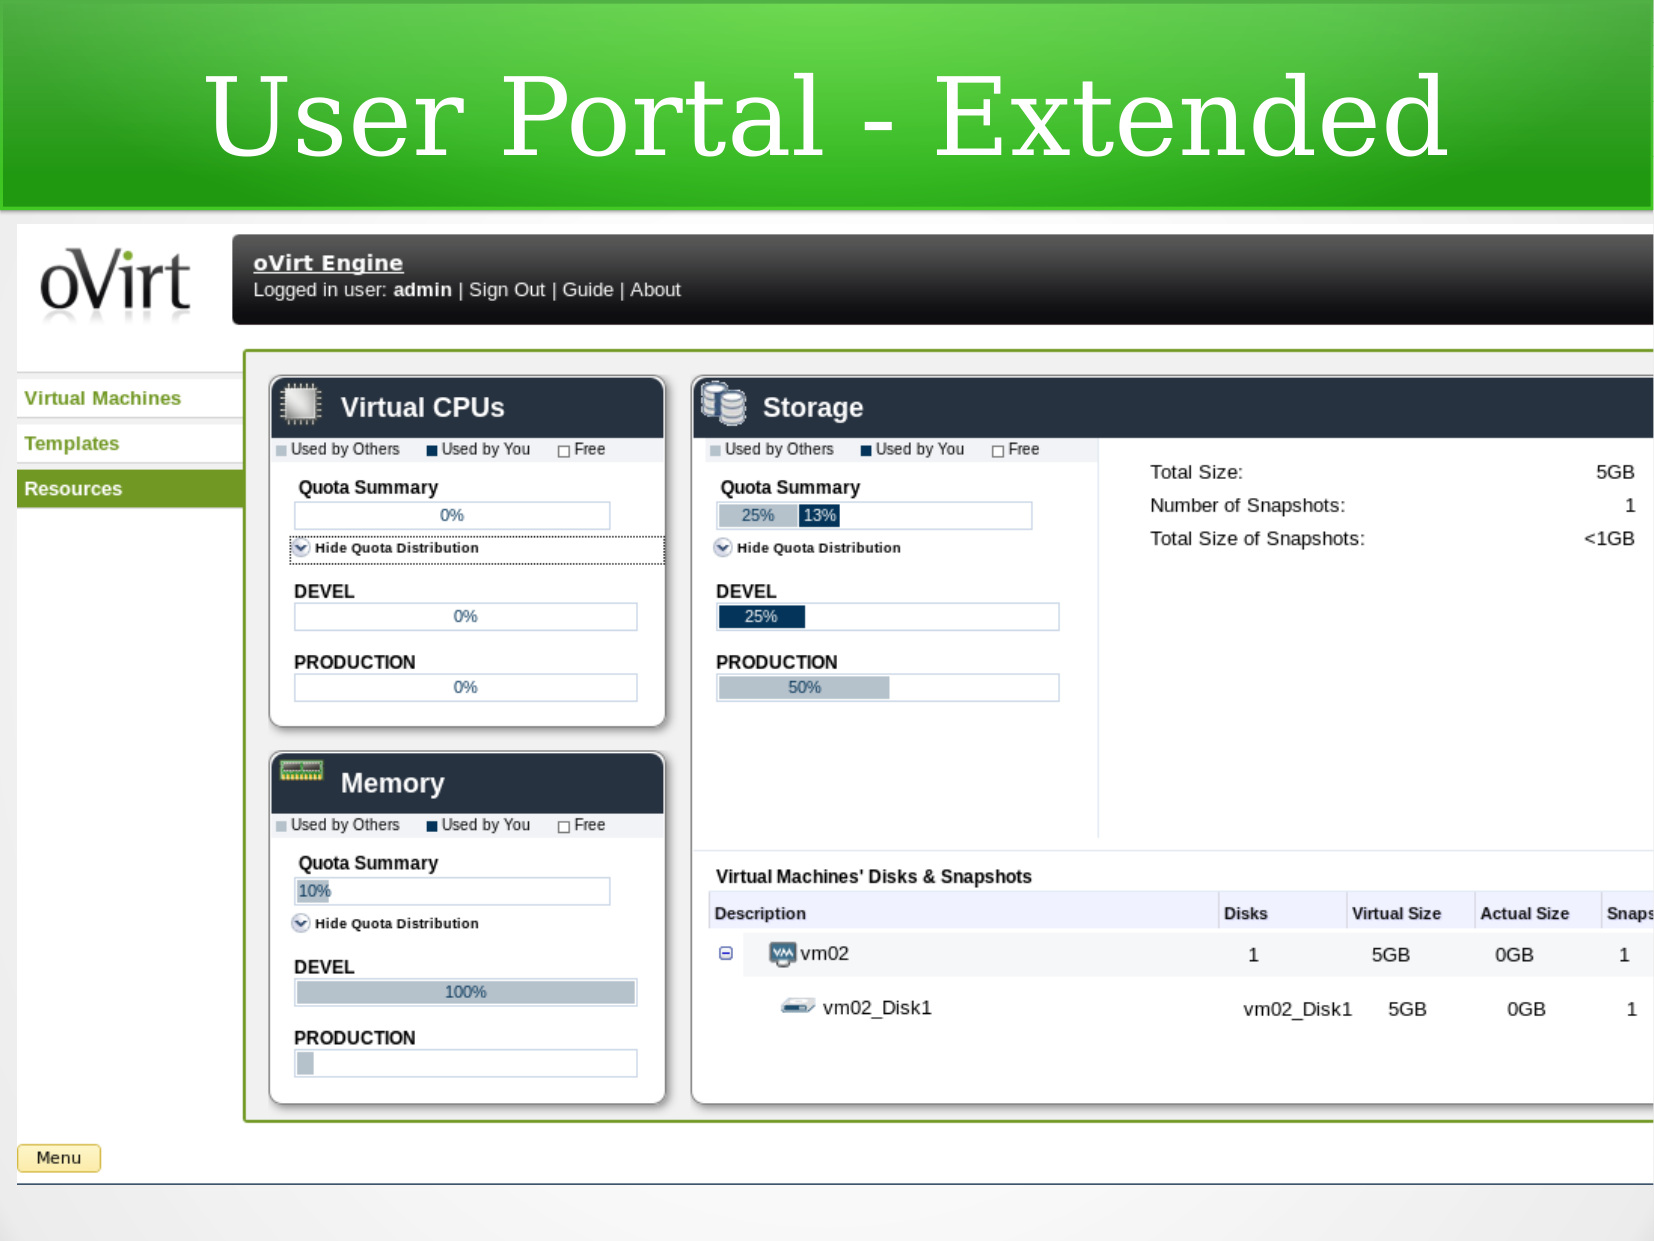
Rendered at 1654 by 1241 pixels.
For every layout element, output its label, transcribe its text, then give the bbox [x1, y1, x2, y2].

picture [17, 224, 1654, 1186]
title User Portal - Extended [82, 47, 1571, 189]
